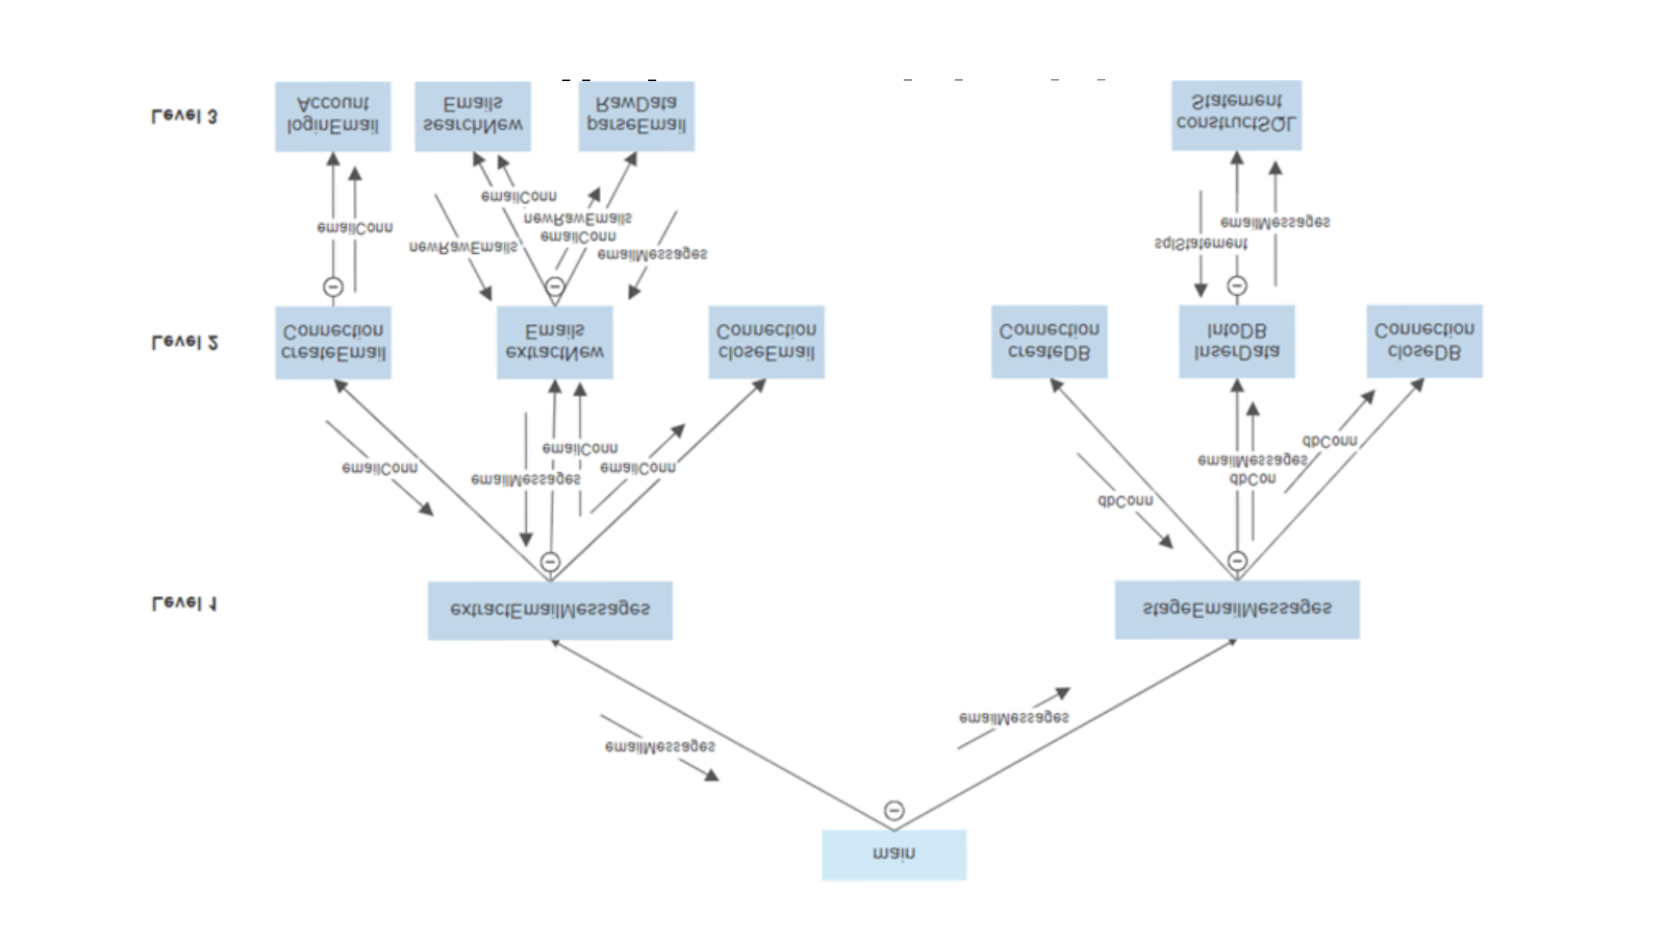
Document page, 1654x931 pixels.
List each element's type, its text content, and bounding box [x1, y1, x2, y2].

title Click to add Title [82, 37, 1571, 193]
picture [147, 79, 1490, 887]
